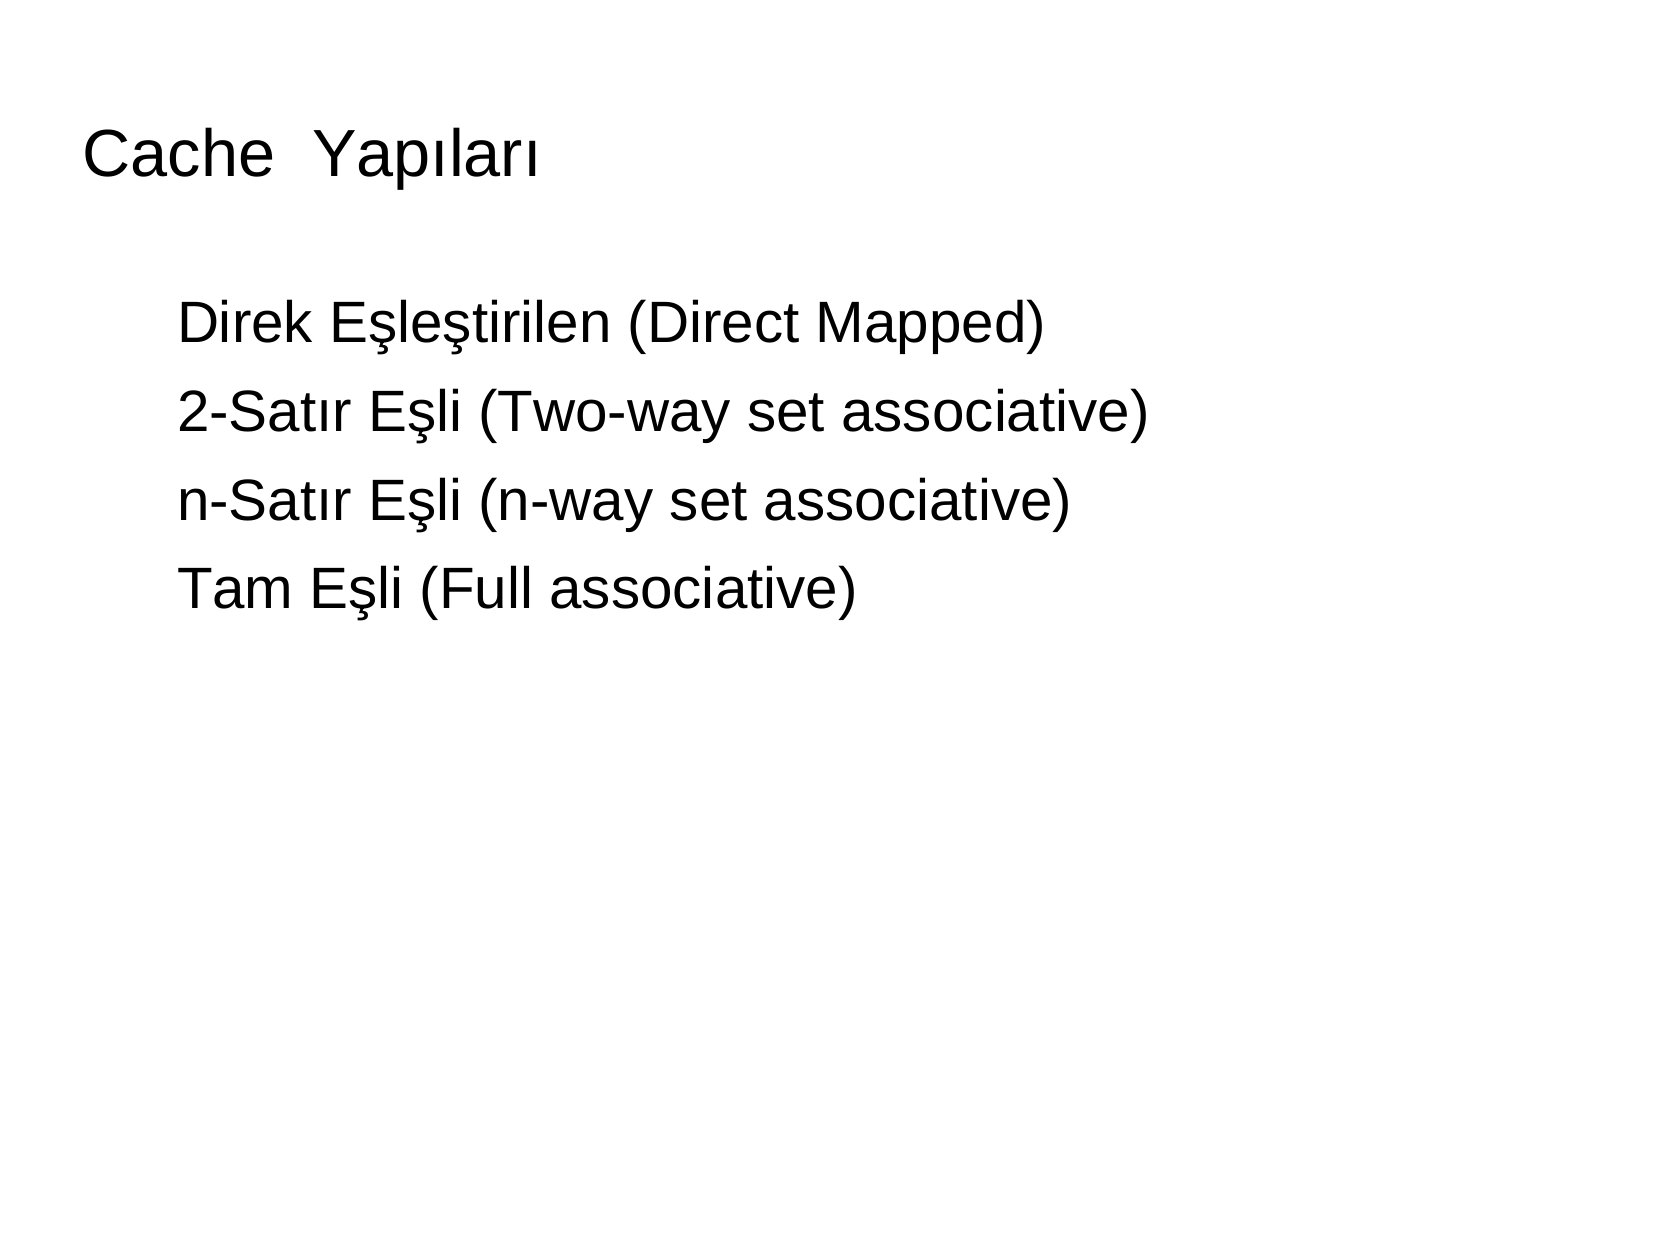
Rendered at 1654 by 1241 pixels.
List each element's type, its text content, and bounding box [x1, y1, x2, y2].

title Cache Yapıları [82, 49, 1571, 257]
list Direk Eşleştirilen (Direct Mapped) 2-Satır Eşli (Two-way set associative) n-Satır Eşli (n-way set associative) Tam Eşli (Full associative) [82, 290, 1571, 1109]
